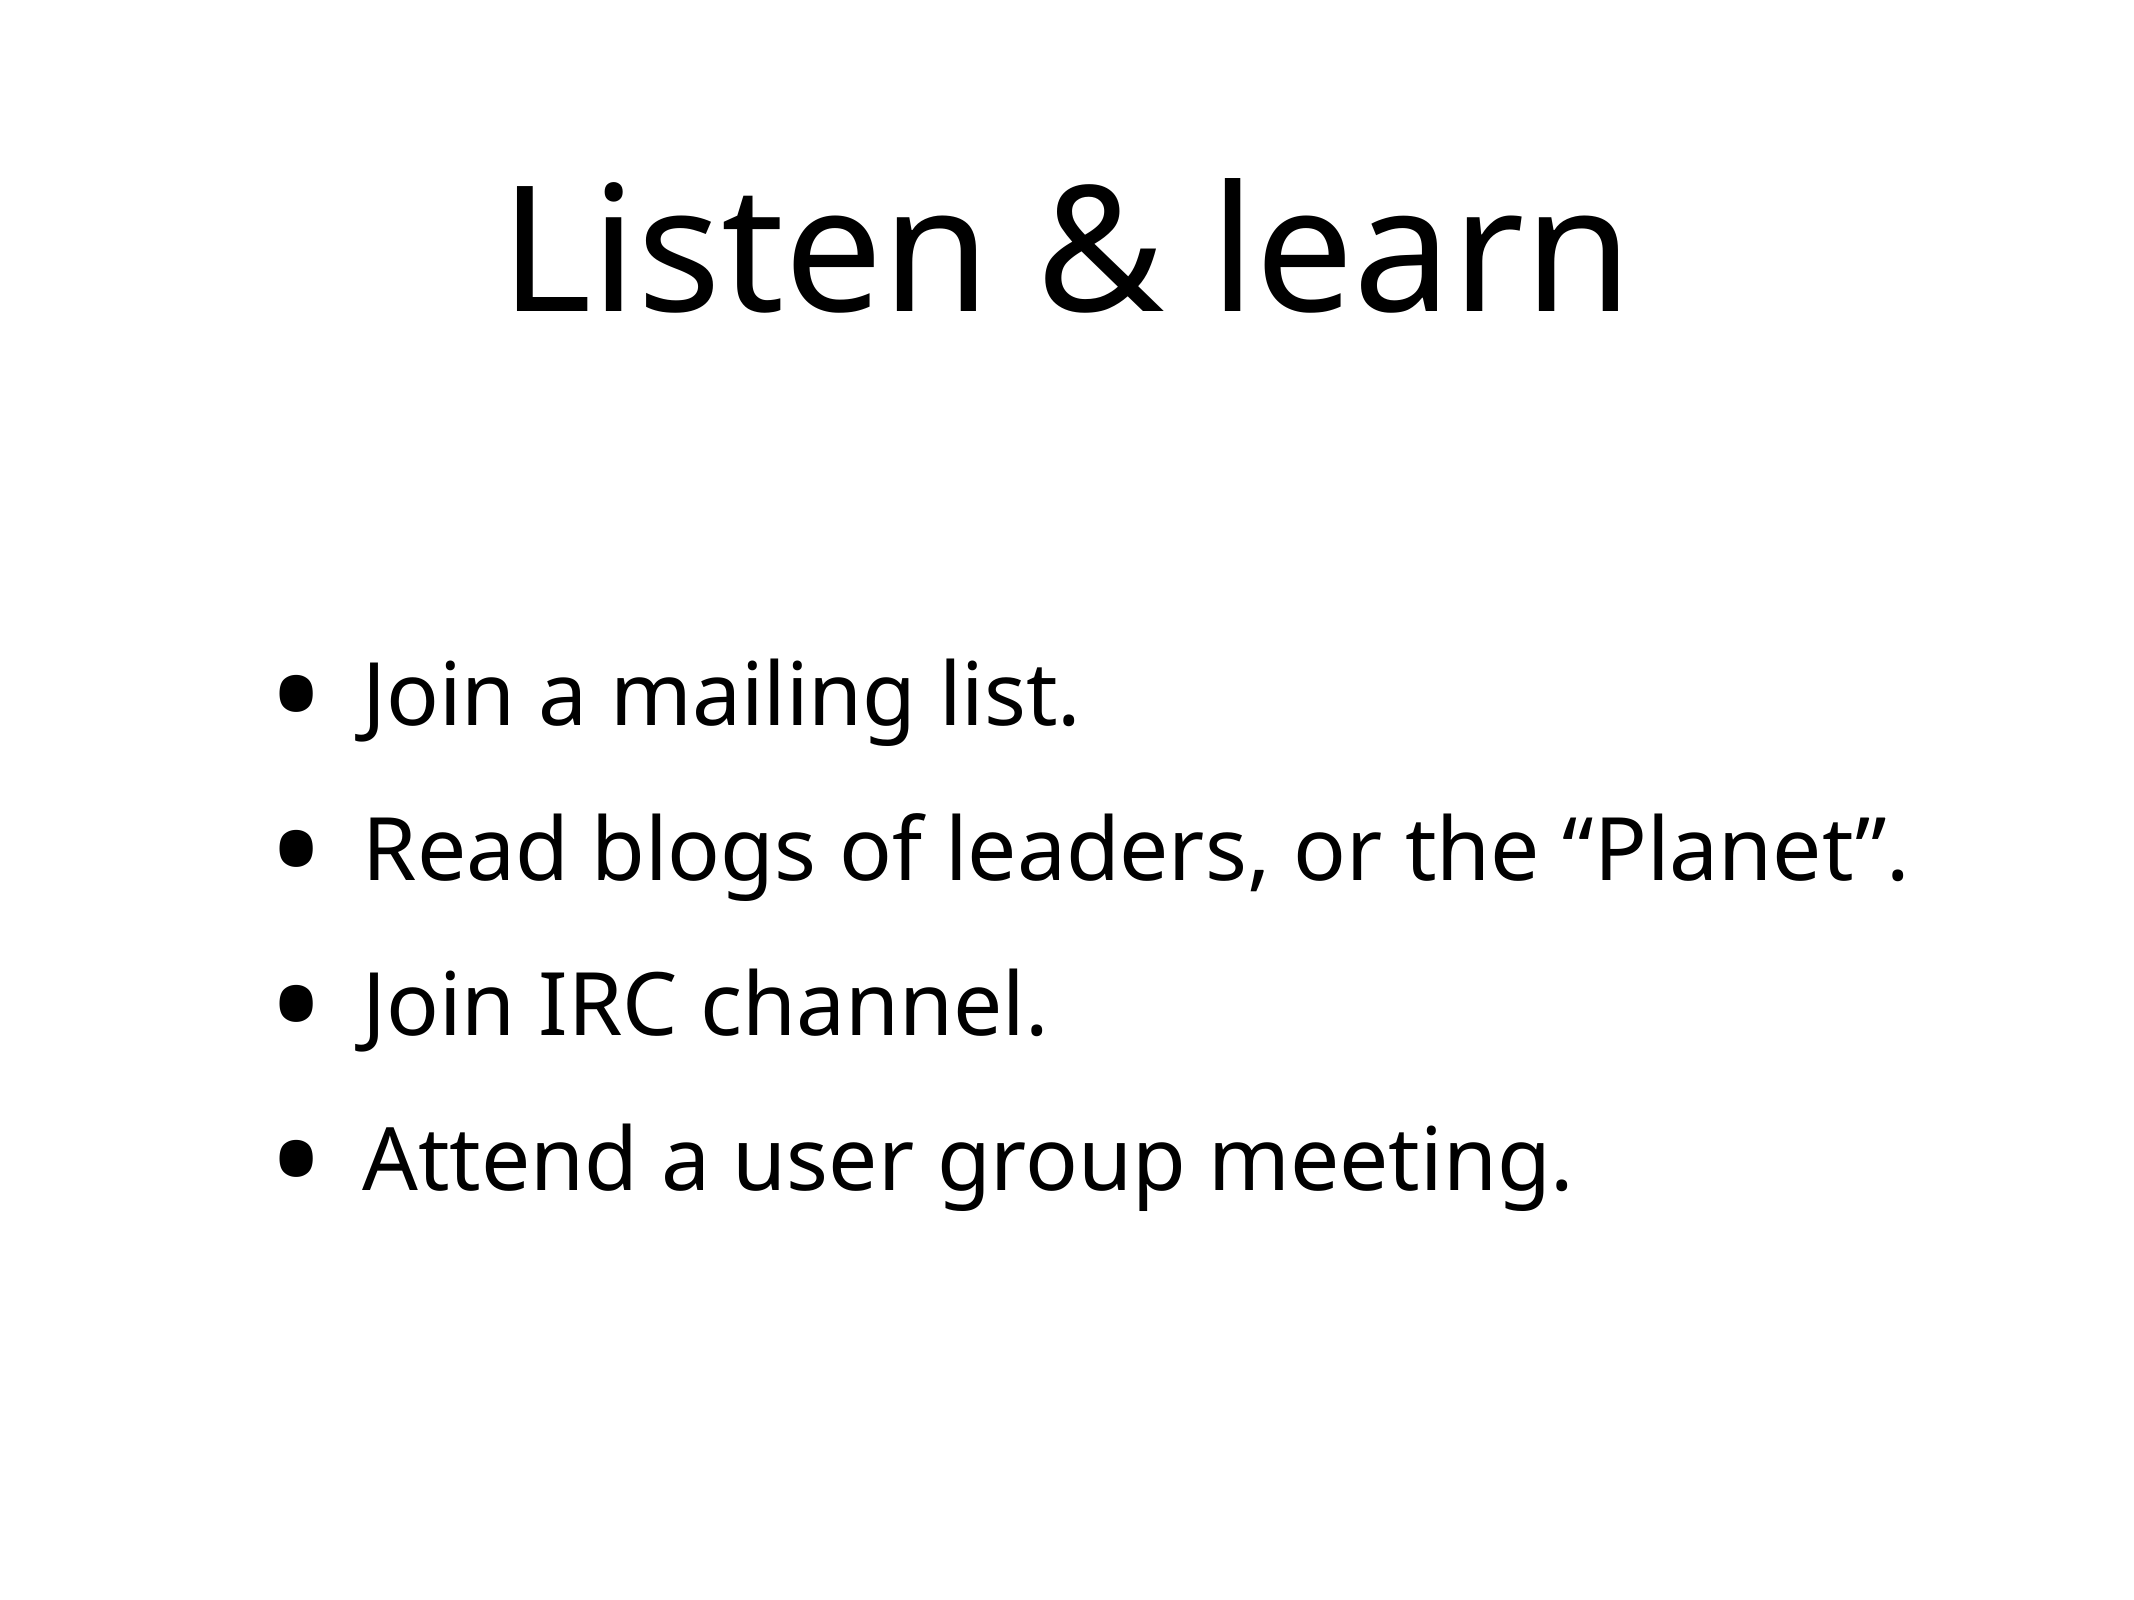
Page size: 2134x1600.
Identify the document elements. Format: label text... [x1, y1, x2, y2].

list Join a mailing list. Read blogs of leaders, or the “Planet”. Join IRC channel. Attend a user group meeting. [208, 454, 1925, 1392]
title Listen & learn [208, 41, 1925, 442]
